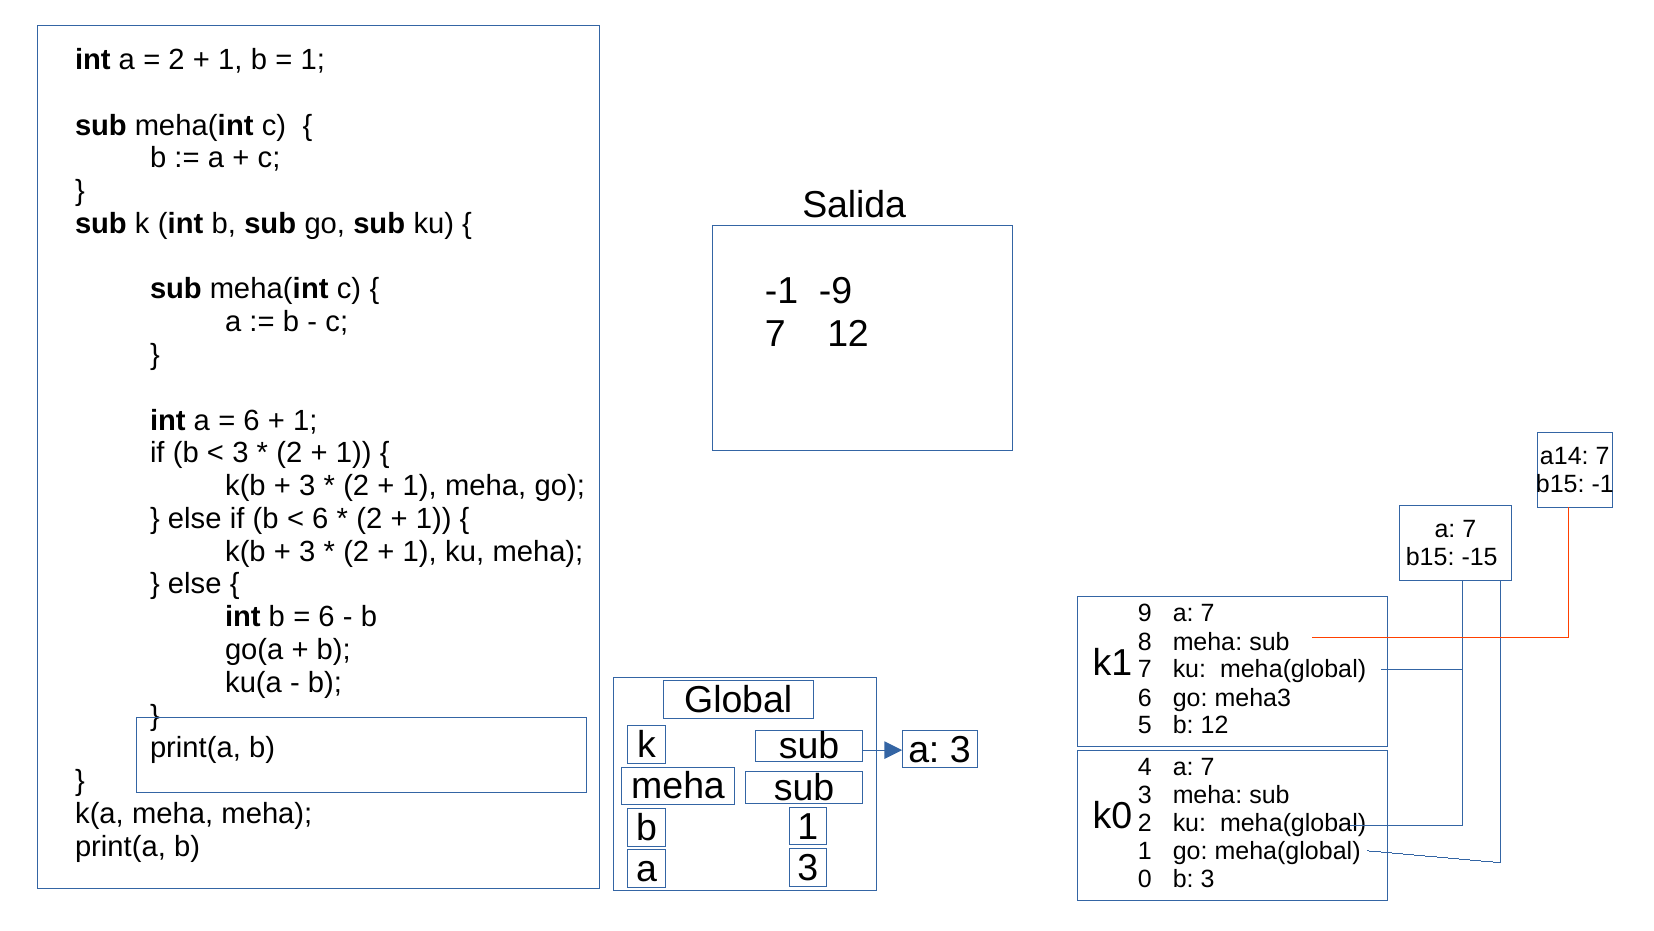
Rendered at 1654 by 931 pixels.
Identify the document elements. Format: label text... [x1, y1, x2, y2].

text_box 1 [789, 807, 827, 845]
subtitle int a = 2 + 1, b = 1; sub meha(int c) { b := a + c; } sub k (int b, sub go, sub ku) { sub meha(int c) { a := b - c; } int a = 6 + 1; if (b < 3 * (2 + 1)) { k(b + 3 * (2 + 1), meha, go); } else if (b < 6 * (2 + 1)) { k(b + 3 * (2 + 1), ku, meha); } else { int b = 6 - b go(a + b); ku(a - b); } print(a, b) } k(a, meha, meha); print(a, b) [75, 43, 638, 863]
text_box a [627, 849, 666, 888]
text_box sub [745, 771, 863, 804]
text_box k [627, 725, 666, 764]
text_box b [627, 808, 666, 847]
text_box 9 a: 7 8 meha: sub 7 ku: meha(global) 6 go: meha3 5 b: 12 [1123, 591, 1382, 747]
text_box 4 a: 7 3 meha: sub 2 ku: meha(global) 1 go: meha(global) 0 b: 3 [1123, 747, 1382, 901]
text_box k0 [1077, 787, 1123, 845]
text_box a: 3 [902, 730, 978, 768]
text_box Global [663, 680, 814, 719]
text_box a: 7 b15: -15 [1399, 505, 1512, 581]
text_box a14: 7 b15: -1 [1537, 432, 1613, 508]
text_box -1 -9 7 12 [750, 262, 884, 362]
text_box 3 [789, 848, 827, 887]
text_box meha [621, 767, 735, 805]
text_box k1 [1077, 634, 1123, 691]
text_box sub [755, 730, 863, 762]
text_box Salida [787, 175, 921, 233]
